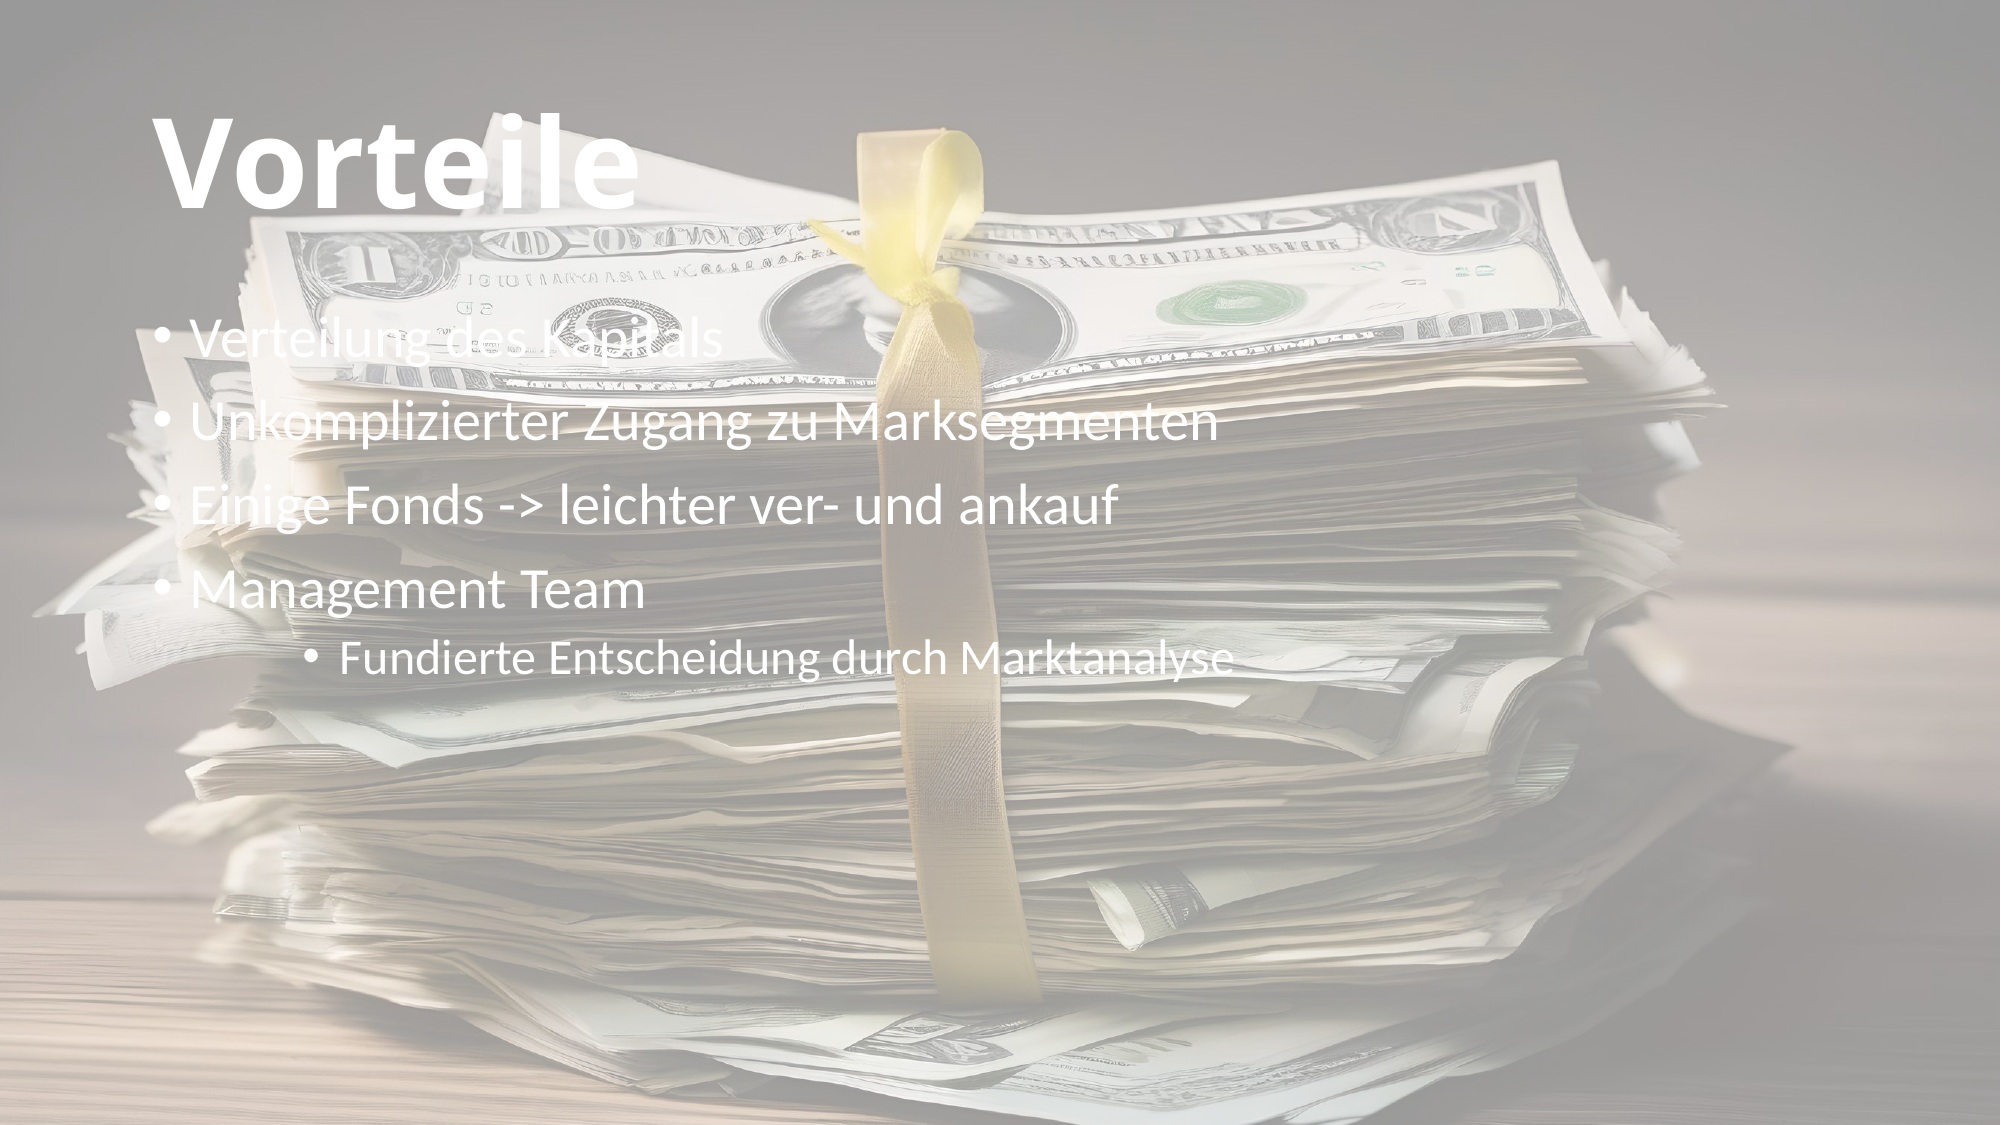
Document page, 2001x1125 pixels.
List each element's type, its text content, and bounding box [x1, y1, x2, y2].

list Verteilung des Kapitals Unkomplizierter Zugang zu Marksegmenten Einige Fonds -> leichter ver- und ankauf Management Team Fundierte Entscheidung durch Marktanalyse [137, 299, 1863, 1014]
picture [0, 0, 2000, 1125]
title Vorteile [137, 59, 1863, 278]
